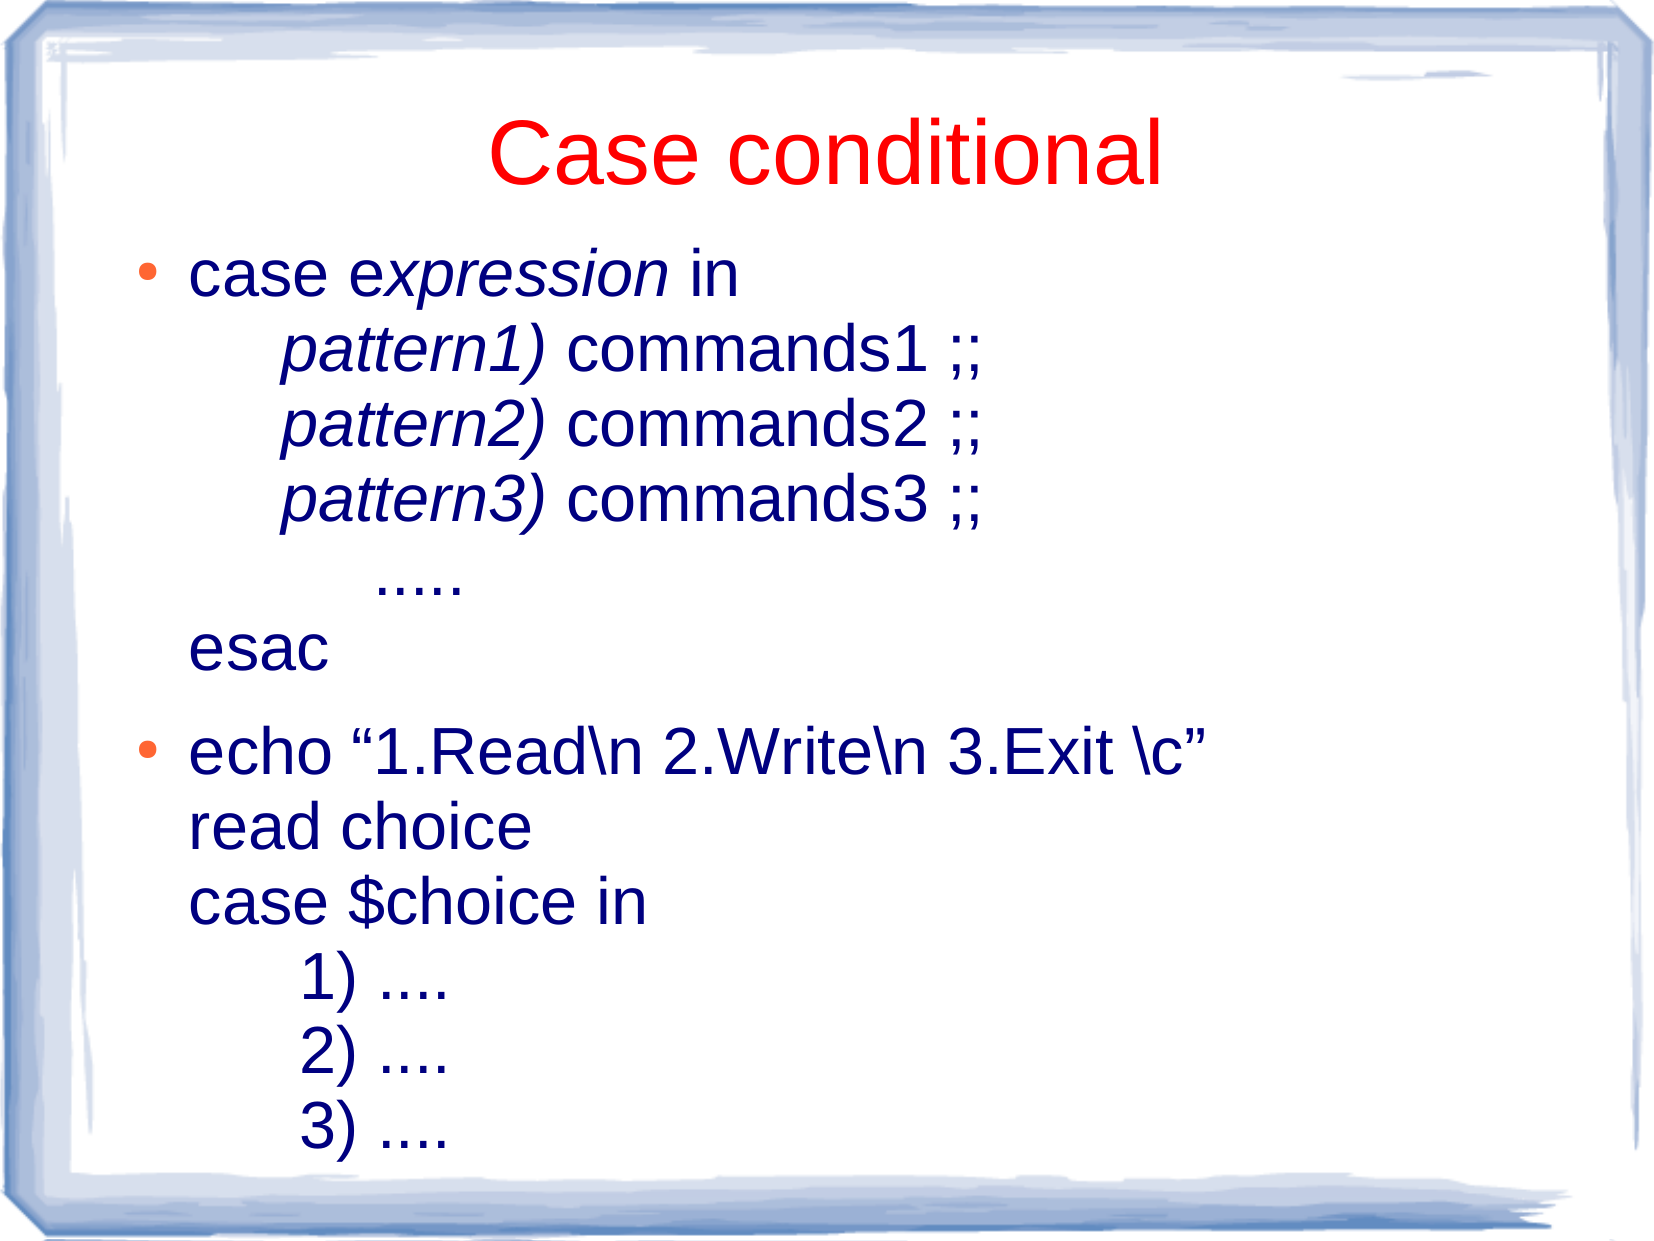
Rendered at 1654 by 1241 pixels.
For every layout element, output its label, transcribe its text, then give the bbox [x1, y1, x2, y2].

title Case conditional [82, 56, 1571, 250]
list case expression in pattern1) commands1 ;; pattern2) commands2 ;; pattern3) commands3 ;; ..... esac echo “1.Read\n 2.Write\n 3.Exit \c” read choice case $choice in 1) .... 2) .... 3) .... [118, 236, 1571, 1163]
picture [0, 0, 1654, 1241]
